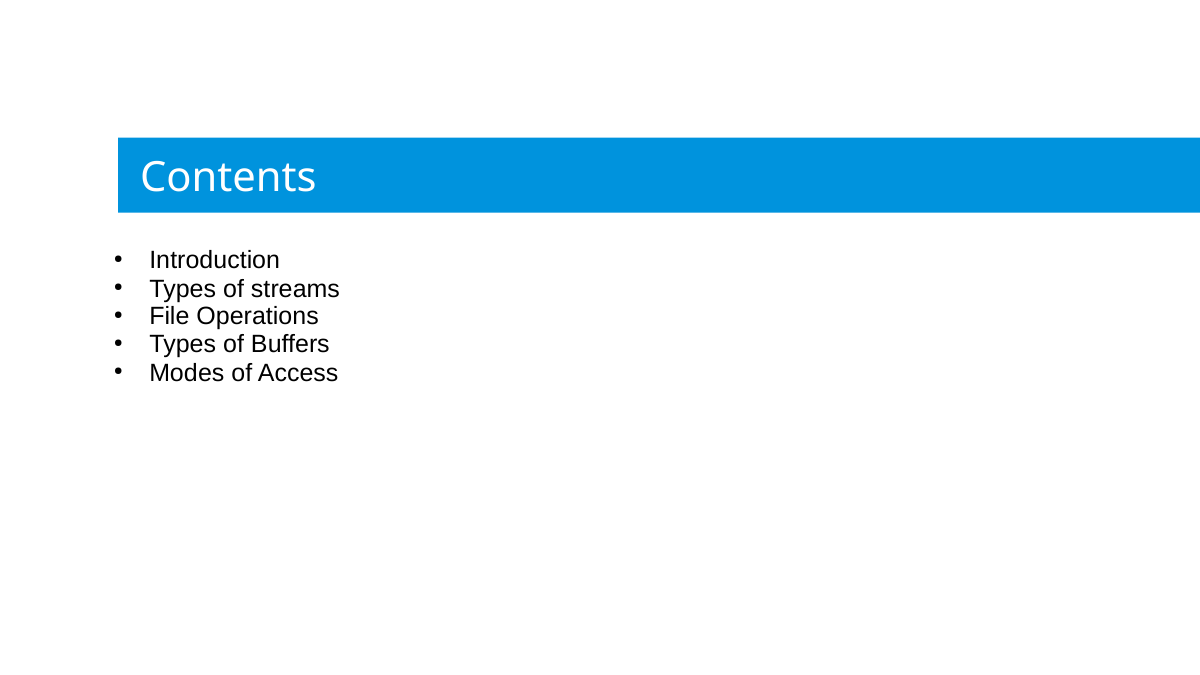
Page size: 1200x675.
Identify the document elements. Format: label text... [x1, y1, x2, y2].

subtitle Introduction Types of streams File Operations Types of Buffers Modes of Access [113, 245, 1134, 453]
title Contents [118, 137, 1200, 213]
